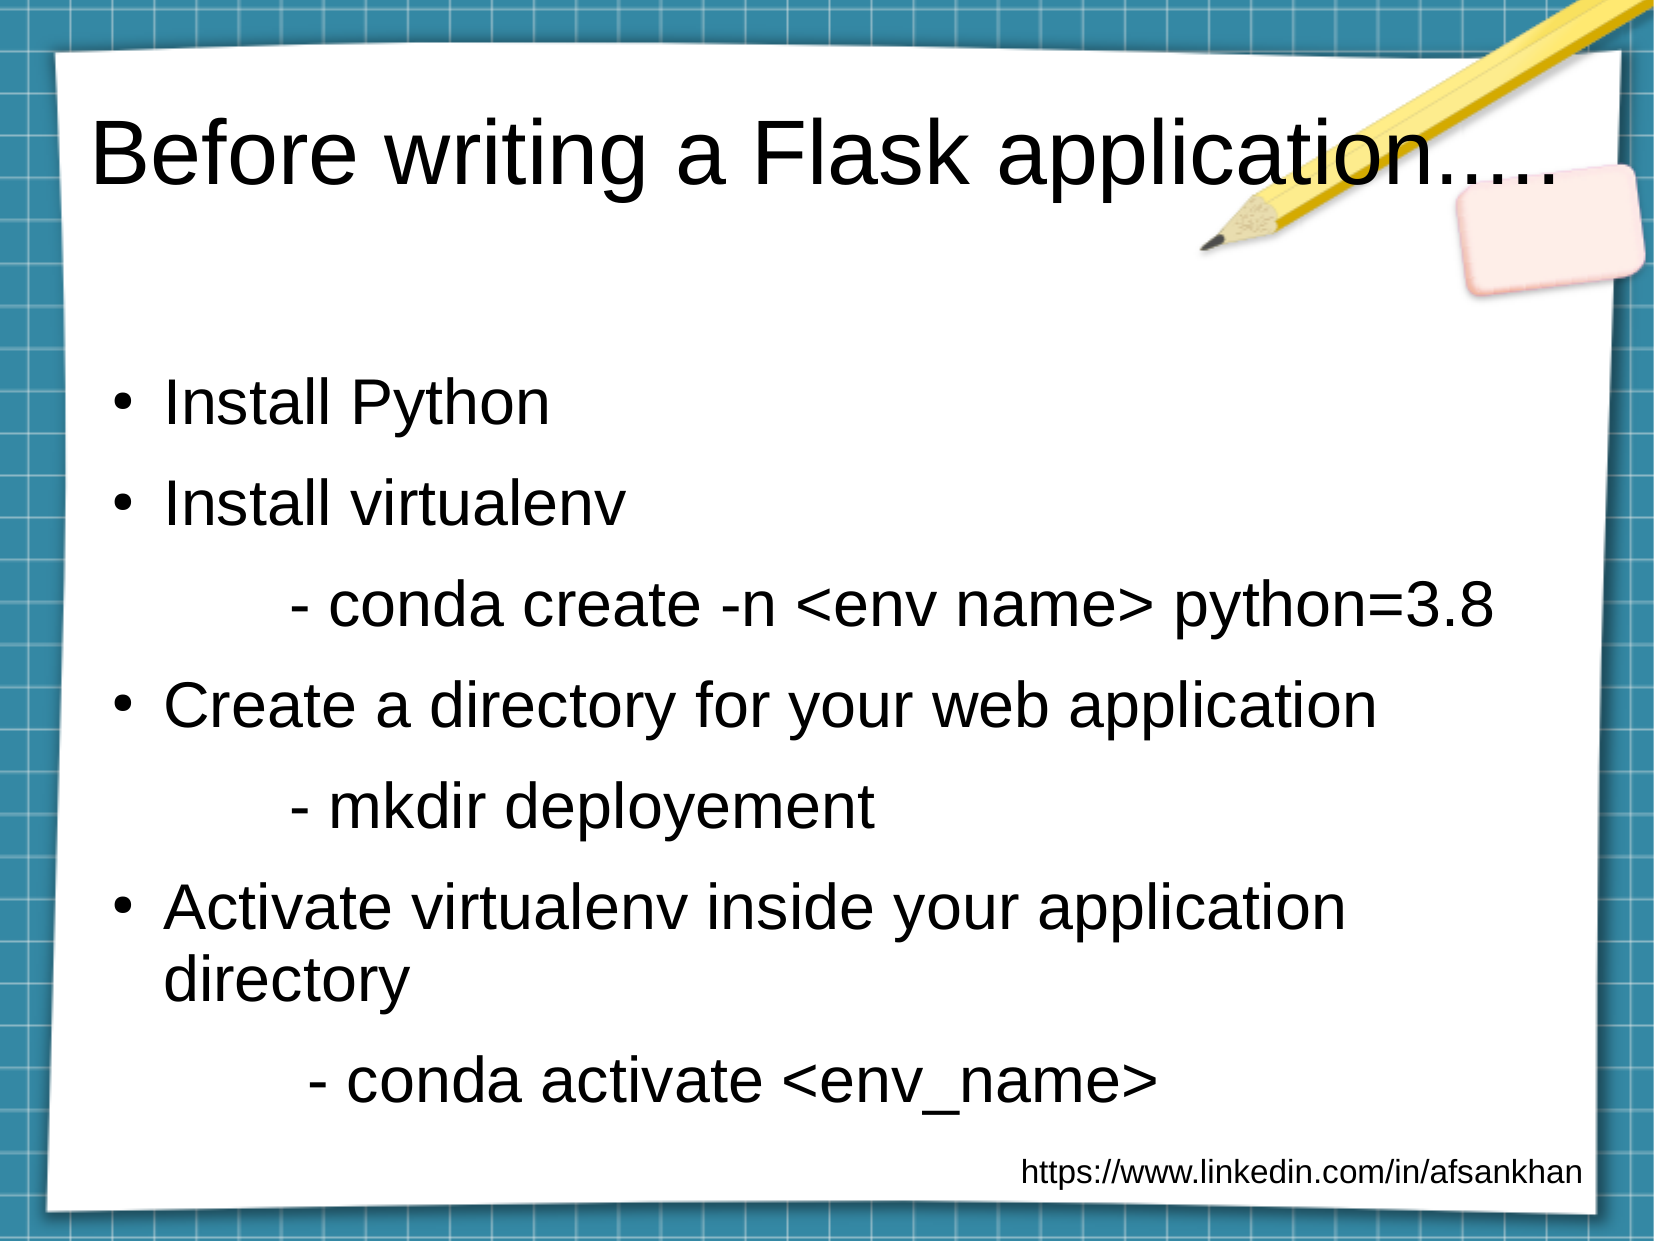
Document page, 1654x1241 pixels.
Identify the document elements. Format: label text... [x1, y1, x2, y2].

list Install Python Install virtualenv - conda create -n <env name> python=3.8 Create a directory for your web application - mkdir deployement Activate virtualenv inside your application directory - conda activate <env_name> [94, 366, 1583, 1121]
title Before writing a Flask application..... [82, 49, 1571, 257]
text_box https://www.linkedin.com/in/afsankhan [1006, 1146, 1600, 1199]
picture [0, 0, 1654, 1241]
